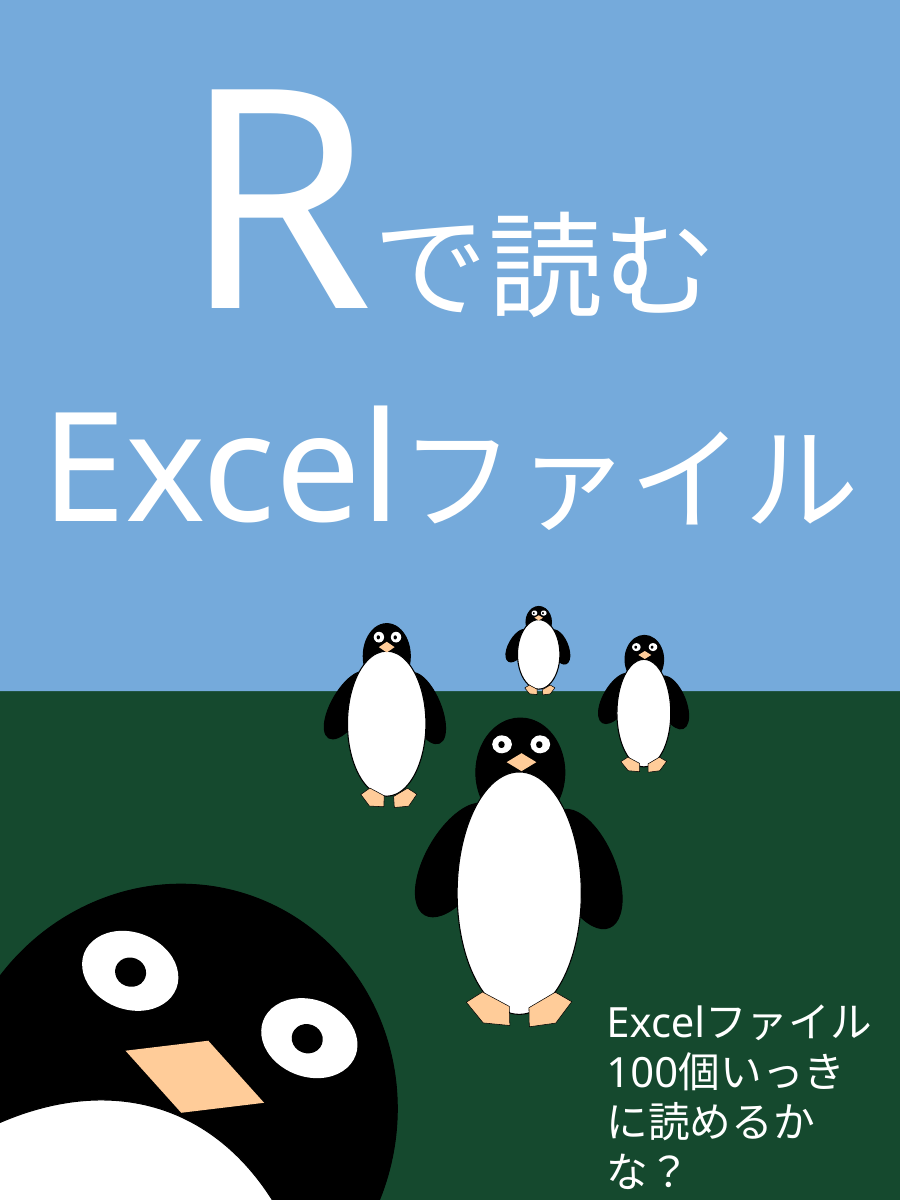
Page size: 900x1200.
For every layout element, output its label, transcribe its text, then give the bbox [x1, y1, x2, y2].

text_box [0, 561, 900, 1200]
text_box Rで読む Excelファイル [0, 0, 900, 561]
text_box Excelファイル100個いっきに読めるかな？ [591, 988, 888, 1200]
